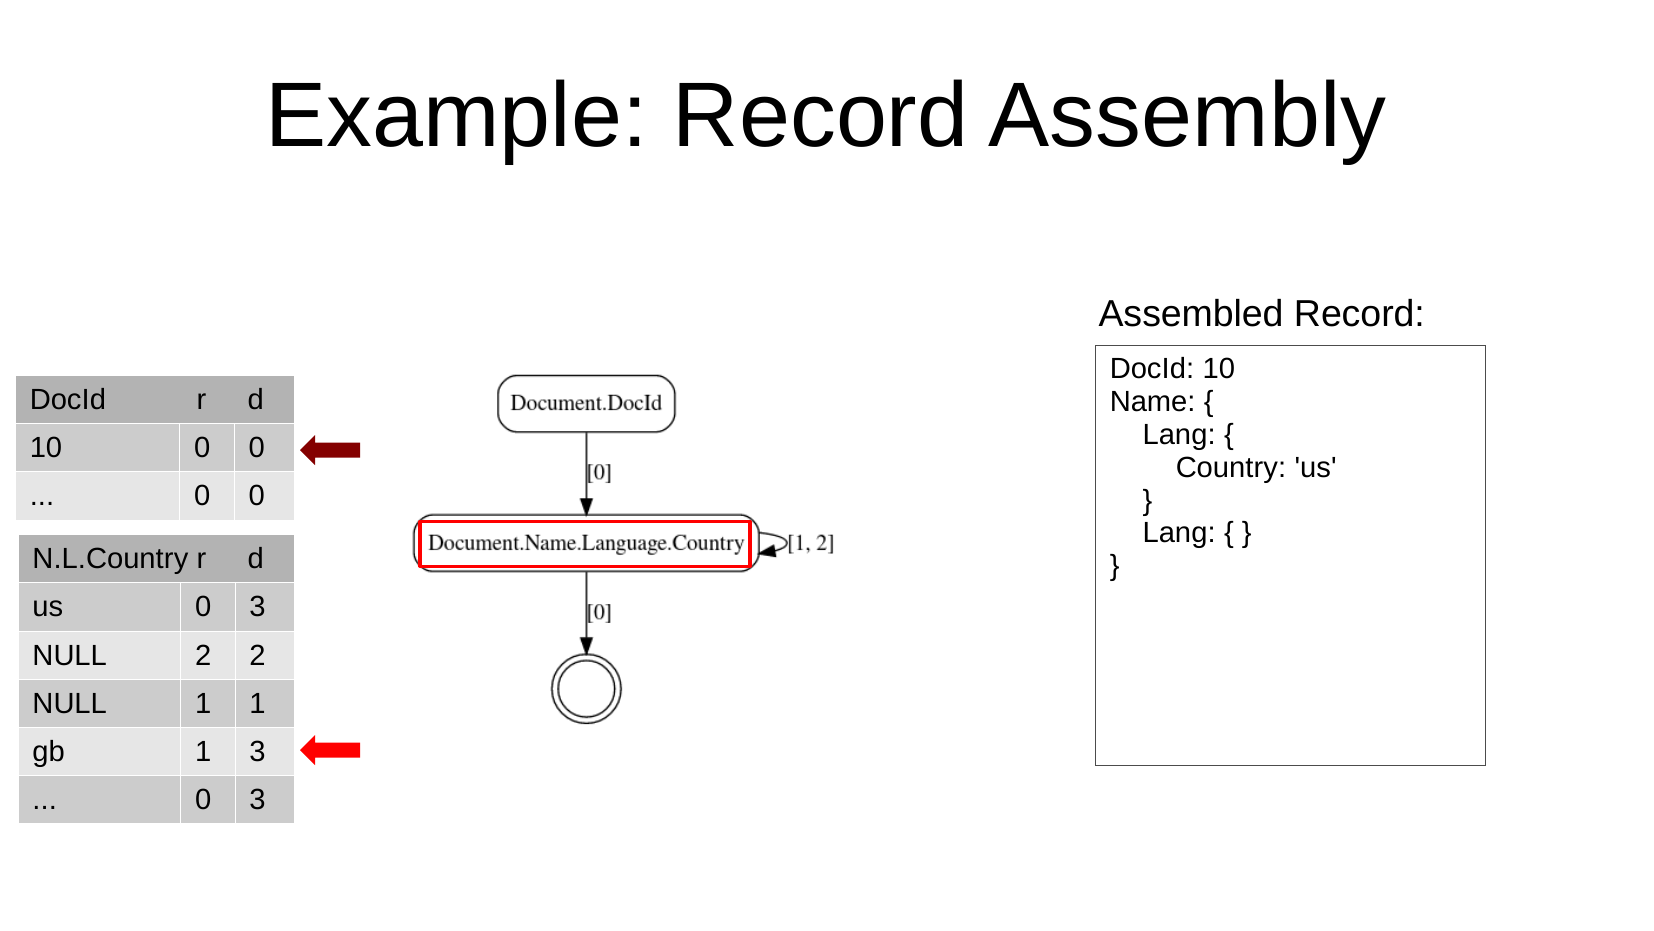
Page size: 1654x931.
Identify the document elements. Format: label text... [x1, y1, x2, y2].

table_cell 0 [235, 472, 294, 520]
text_box [300, 435, 361, 466]
table_cell 3 [236, 776, 294, 823]
table_cell 0 [235, 424, 294, 471]
table_cell 1 [236, 680, 294, 727]
table_cell 1 [181, 728, 235, 775]
table_header DocId r d [16, 376, 294, 423]
picture [408, 369, 841, 730]
table_cell ... [19, 776, 180, 823]
table_cell 10 [16, 424, 179, 471]
table_cell 0 [180, 472, 234, 520]
text_box DocId: 10 Name: { Lang: { Country: 'us' } Lang: { } } [1095, 345, 1486, 766]
table_cell gb [19, 728, 180, 775]
table_cell NULL [19, 680, 180, 727]
title Example: Record Assembly [82, 37, 1571, 193]
table_cell 3 [236, 728, 294, 775]
table_cell 2 [236, 632, 294, 679]
table_cell 3 [236, 583, 294, 631]
table_cell 1 [181, 680, 235, 727]
text_box [300, 735, 361, 766]
table_cell 0 [180, 424, 234, 471]
table_cell 2 [181, 632, 235, 679]
table_cell NULL [19, 632, 180, 679]
text_box Assembled Record: [1083, 285, 1441, 342]
table_cell 0 [181, 776, 235, 823]
table_cell us [19, 583, 180, 631]
table_header N.L.Country r d [19, 535, 294, 582]
table_cell 0 [181, 583, 235, 631]
table_cell ... [16, 472, 179, 520]
